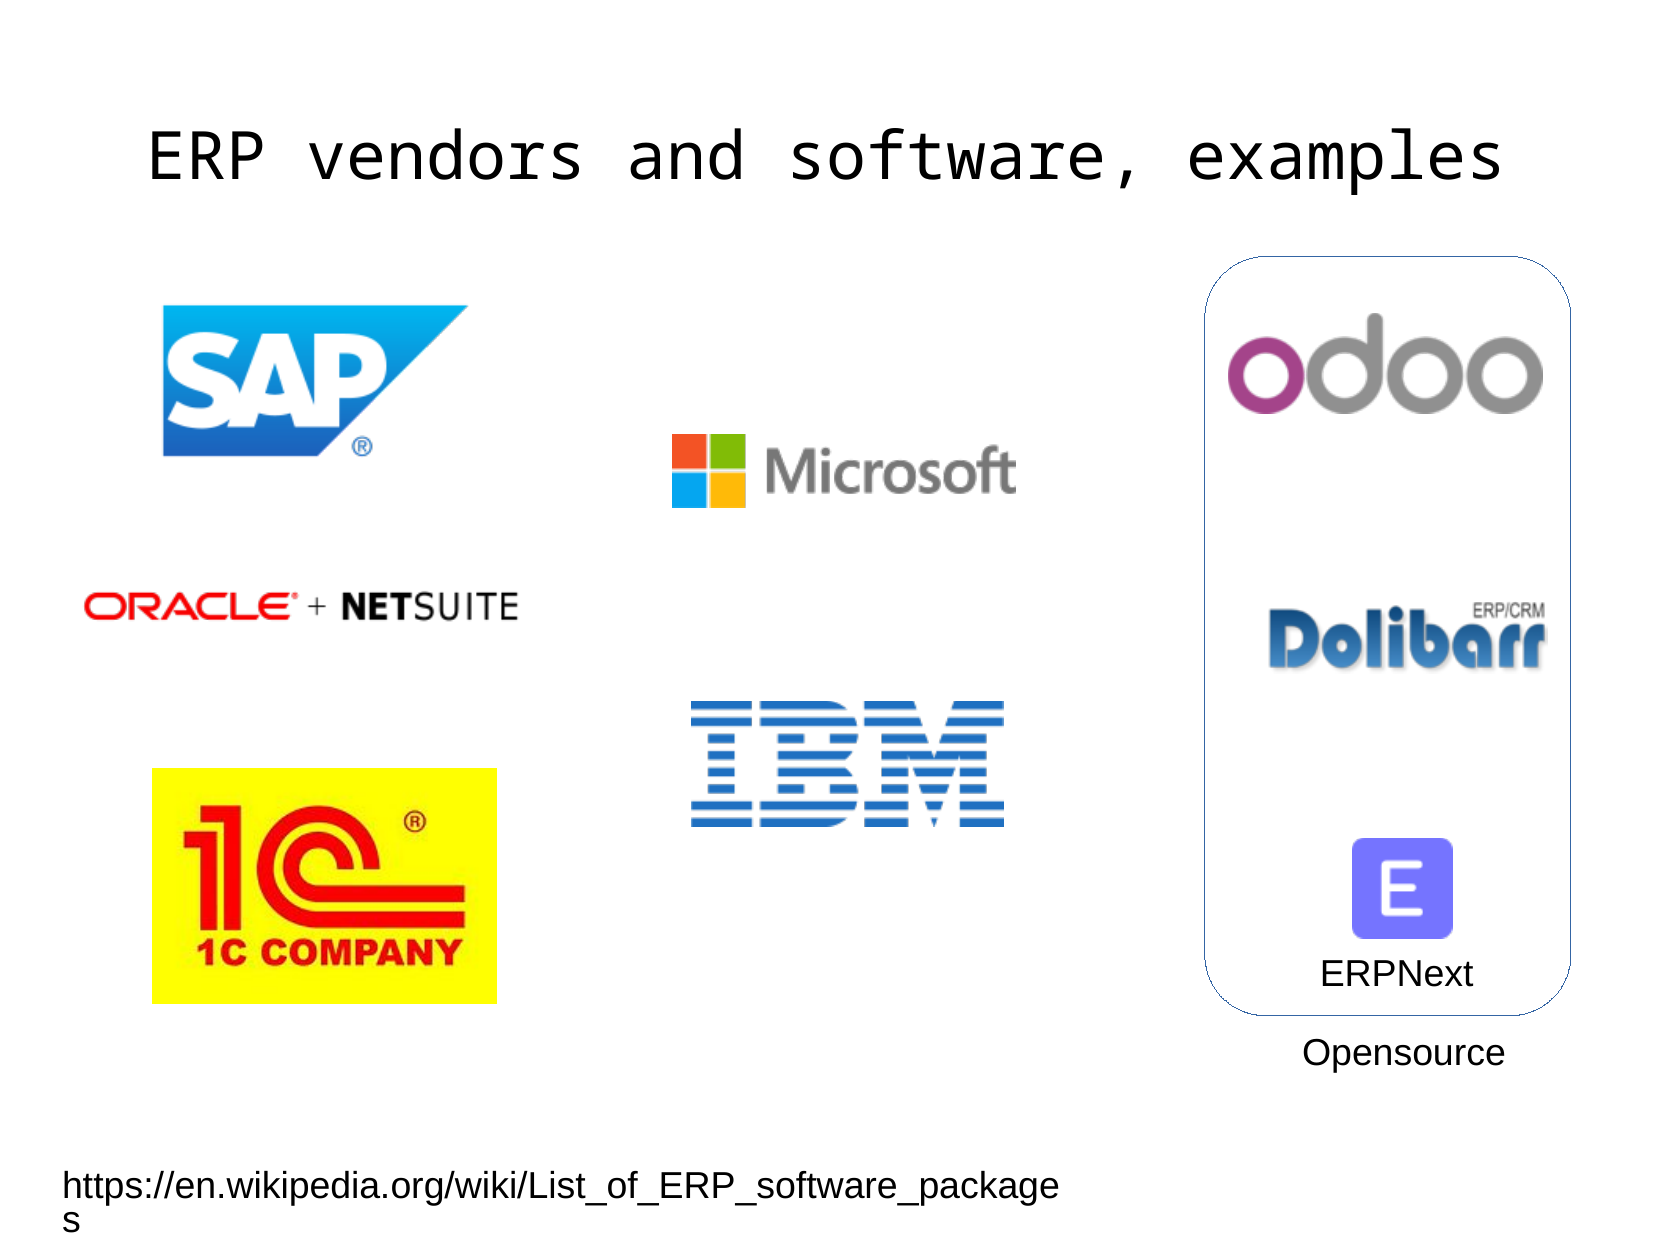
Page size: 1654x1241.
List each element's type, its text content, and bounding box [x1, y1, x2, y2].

picture [672, 434, 1016, 508]
picture [1228, 313, 1543, 414]
picture [1266, 601, 1548, 674]
picture [58, 566, 544, 647]
text_box ERPNext [1305, 944, 1506, 1004]
picture [1352, 838, 1453, 939]
text_box Opensource [1287, 1023, 1524, 1081]
picture [159, 301, 473, 461]
picture [691, 701, 1004, 827]
title ERP vendors and software, examples [82, 49, 1571, 257]
text_box https://en.wikipedia.org/wiki/List_of_ERP_software_packages [47, 1157, 1092, 1215]
picture [152, 768, 497, 1004]
